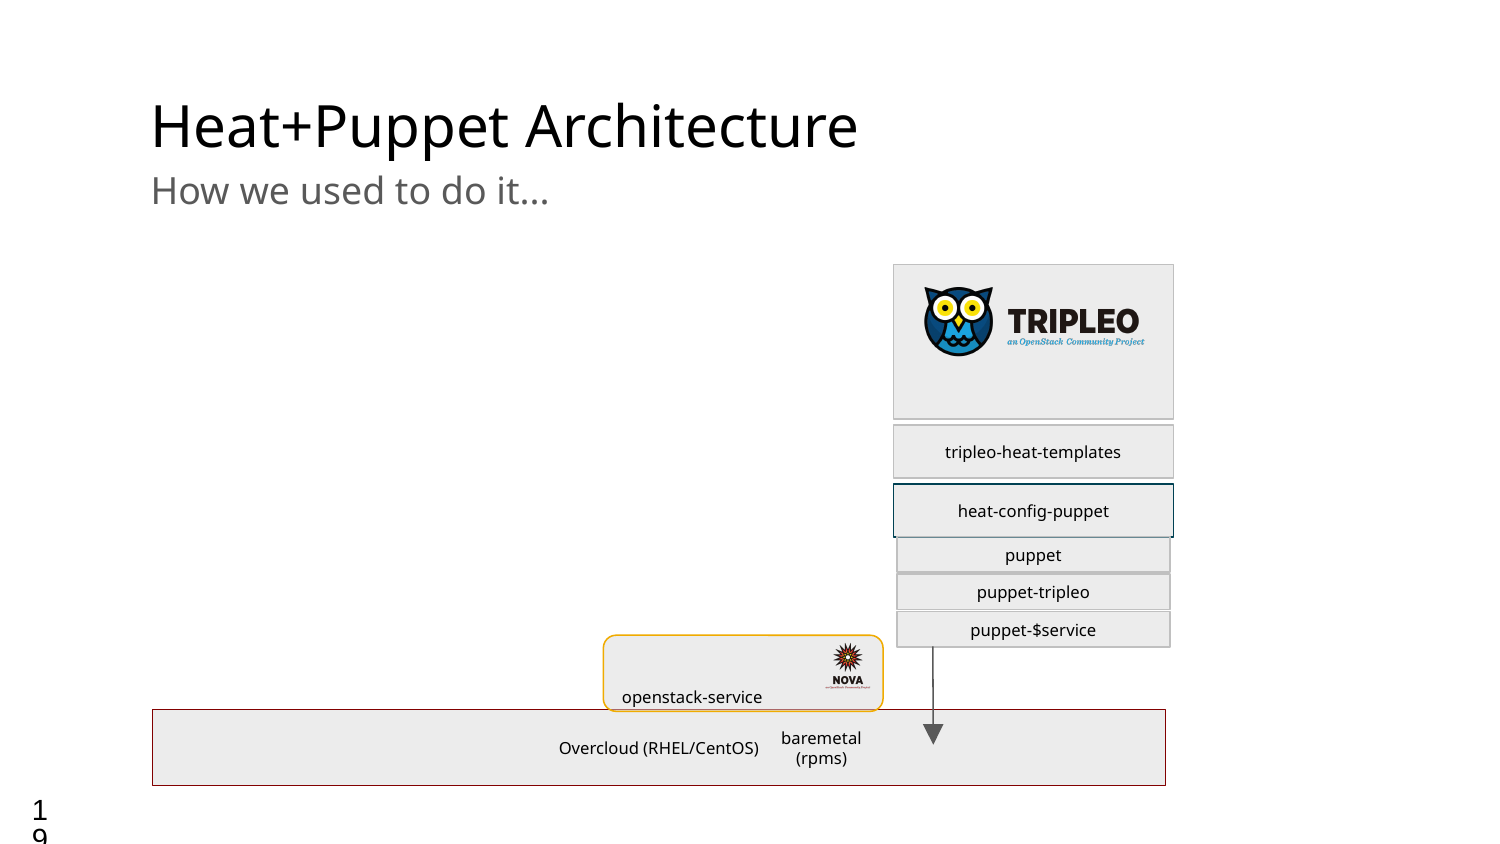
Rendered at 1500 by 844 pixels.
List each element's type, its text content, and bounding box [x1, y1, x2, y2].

text_box [603, 635, 884, 712]
subtitle How we used to do it... [135, 152, 1365, 261]
picture [818, 641, 878, 691]
text_box puppet [896, 536, 1171, 572]
text_box openstack-service [603, 671, 778, 710]
slide_number <number> [16, 776, 77, 842]
text_box [893, 264, 1174, 420]
text_box baremetal (rpms) [759, 723, 884, 772]
text_box heat-config-puppet [893, 484, 1174, 538]
picture [915, 274, 1153, 365]
text_box puppet-tripleo [896, 574, 1171, 610]
text_box tripleo-heat-templates [893, 425, 1174, 479]
text_box puppet-$service [896, 611, 1171, 647]
title Heat+Puppet Architecture [135, 0, 1365, 152]
text_box Overcloud (RHEL/CentOS) [152, 709, 1166, 786]
